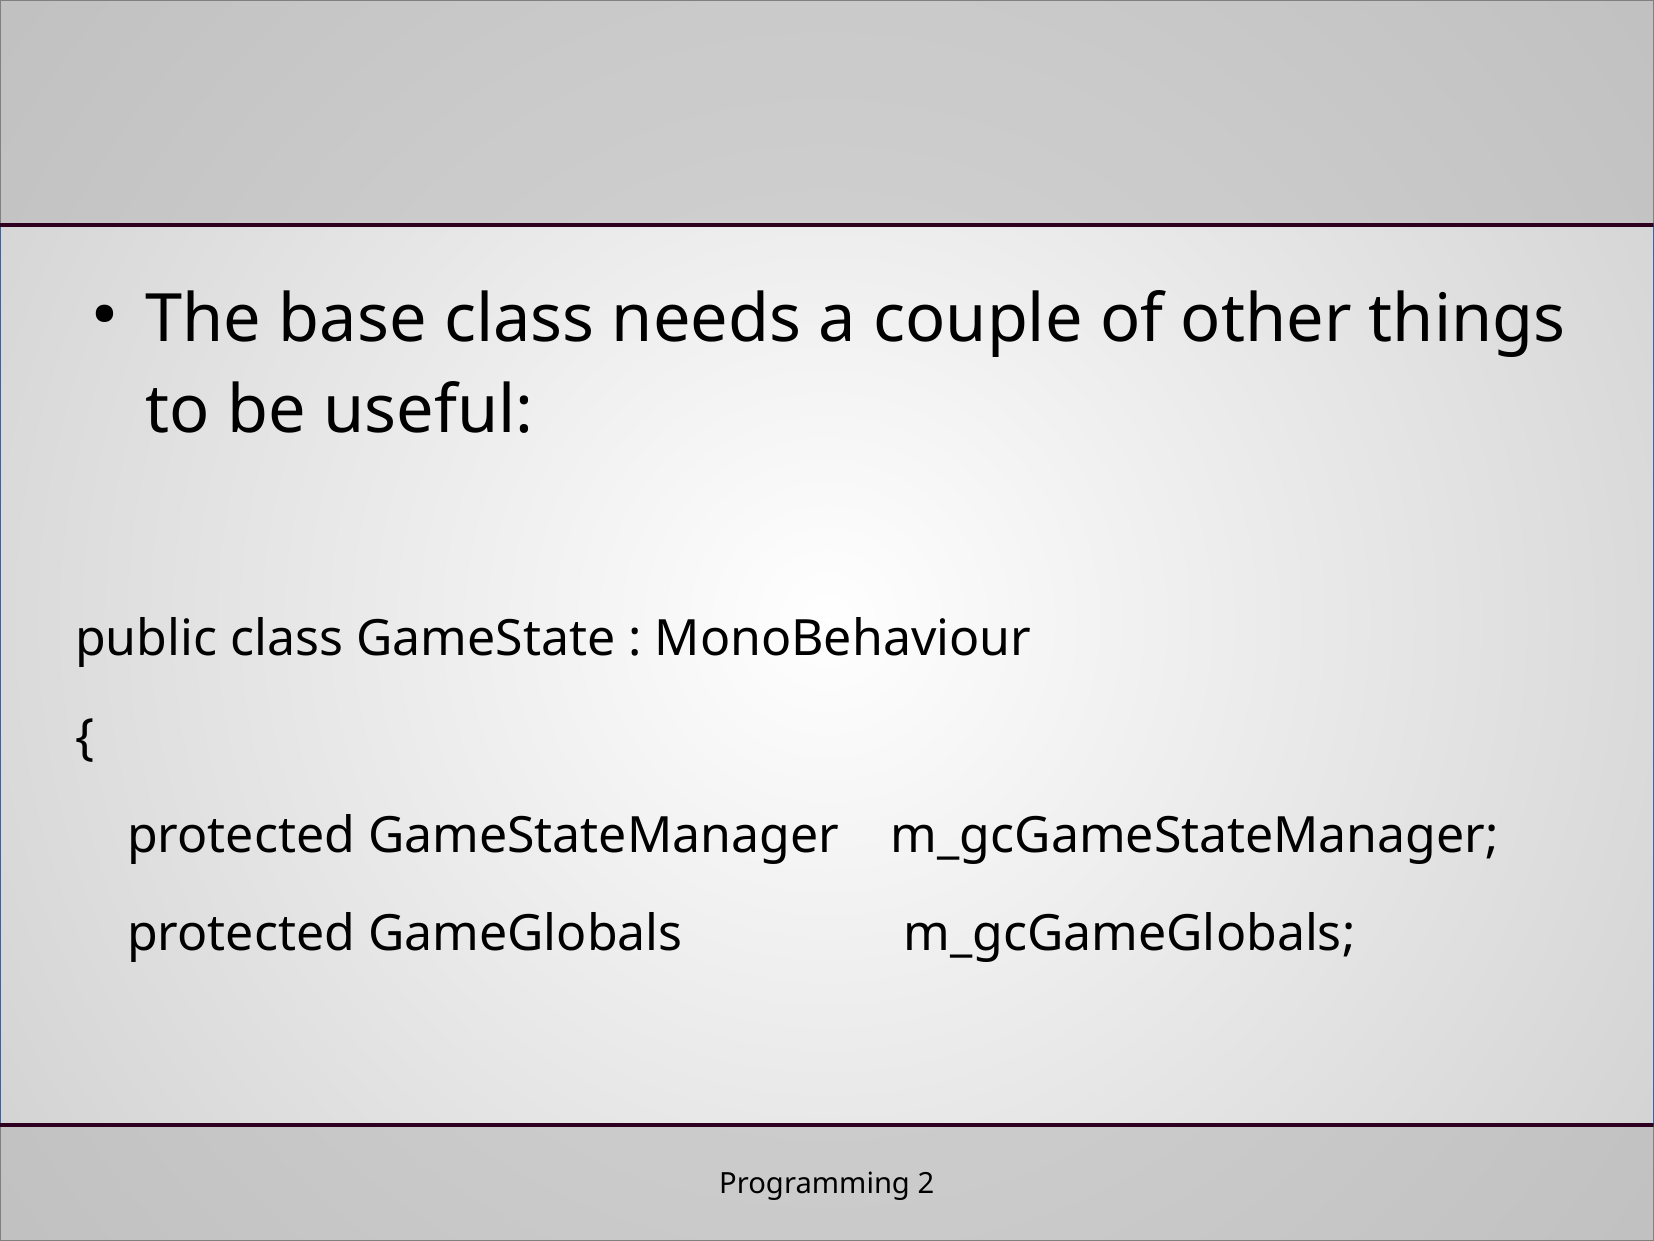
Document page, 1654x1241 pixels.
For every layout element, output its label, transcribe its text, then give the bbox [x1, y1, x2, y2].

list The base class needs a couple of other things to be useful: public class GameState : MonoBehaviour { protected GameStateManager m_gcGameStateManager; protected GameGlobals m_gcGameGlobals; [75, 270, 1571, 1075]
